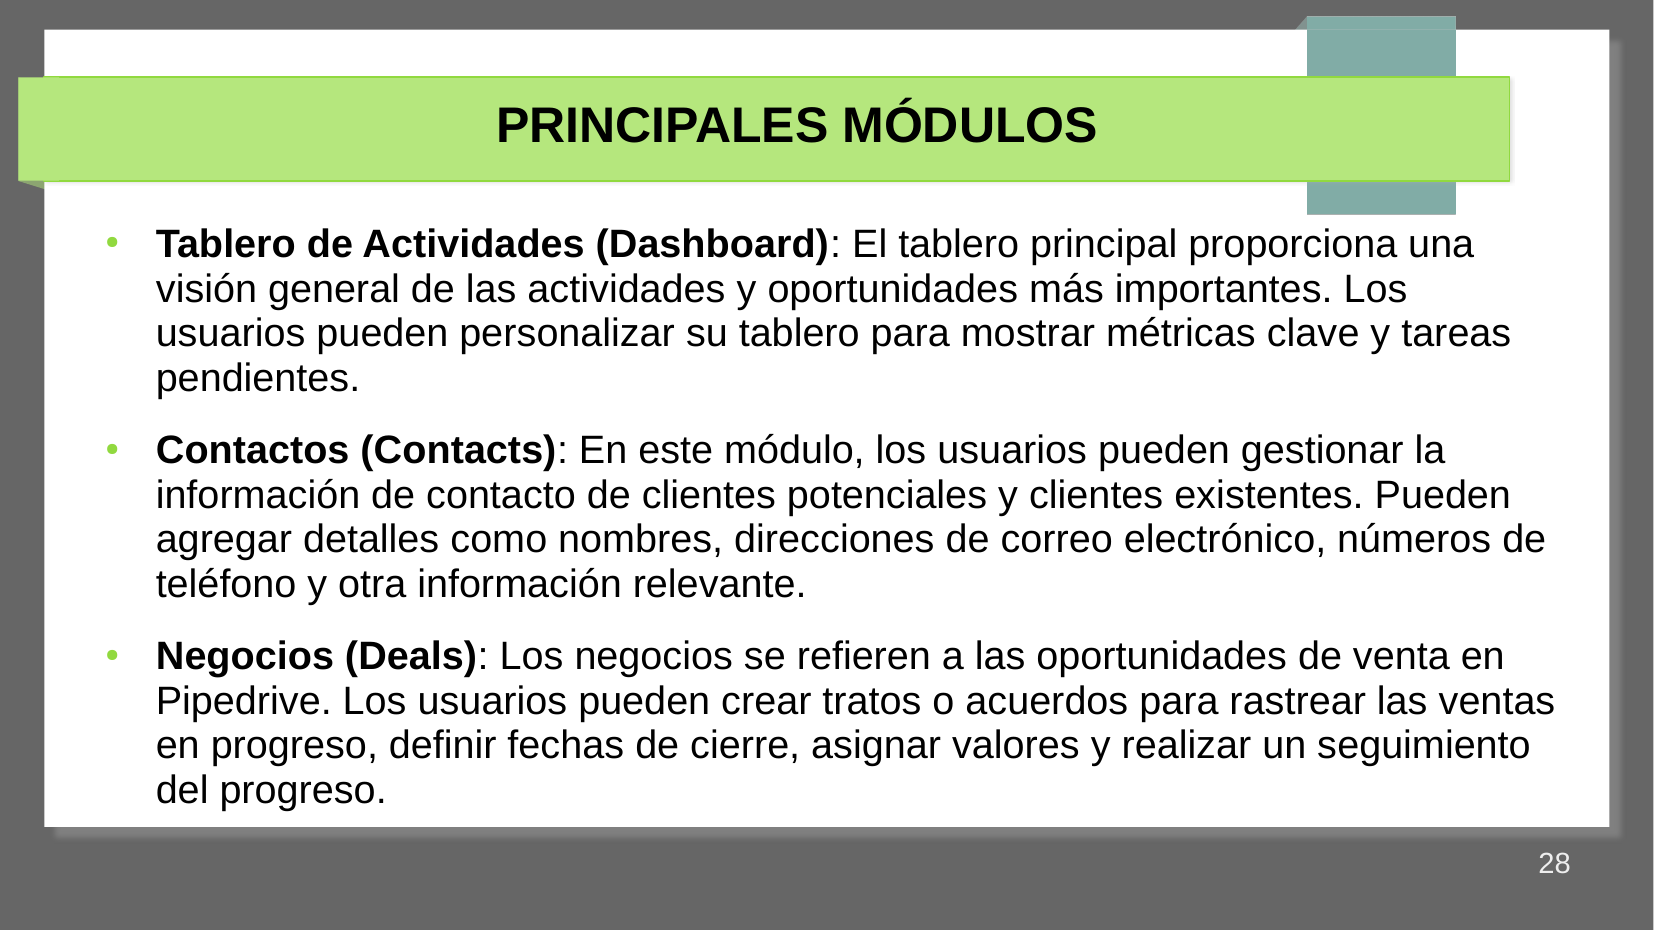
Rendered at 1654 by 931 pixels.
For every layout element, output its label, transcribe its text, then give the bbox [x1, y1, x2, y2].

list Tablero de Actividades (Dashboard): El tablero principal proporciona una visión general de las actividades y oportunidades más importantes. Los usuarios pueden personalizar su tablero para mostrar métricas clave y tareas pendientes. Contactos (Contacts): En este módulo, los usuarios pueden gestionar la información de contacto de clientes potenciales y clientes existentes. Pueden agregar detalles como nombres, direcciones de correo electrónico, números de teléfono y otra información relevante. Negocios (Deals): Los negocios se refieren a las oportunidades de venta en Pipedrive. Los usuarios pueden crear tratos o acuerdos para rastrear las ventas en progreso, definir fechas de cierre, asignar valores y realizar un seguimiento del progreso. [88, 221, 1565, 813]
title PRINCIPALES MÓDULOS [88, 73, 1506, 178]
